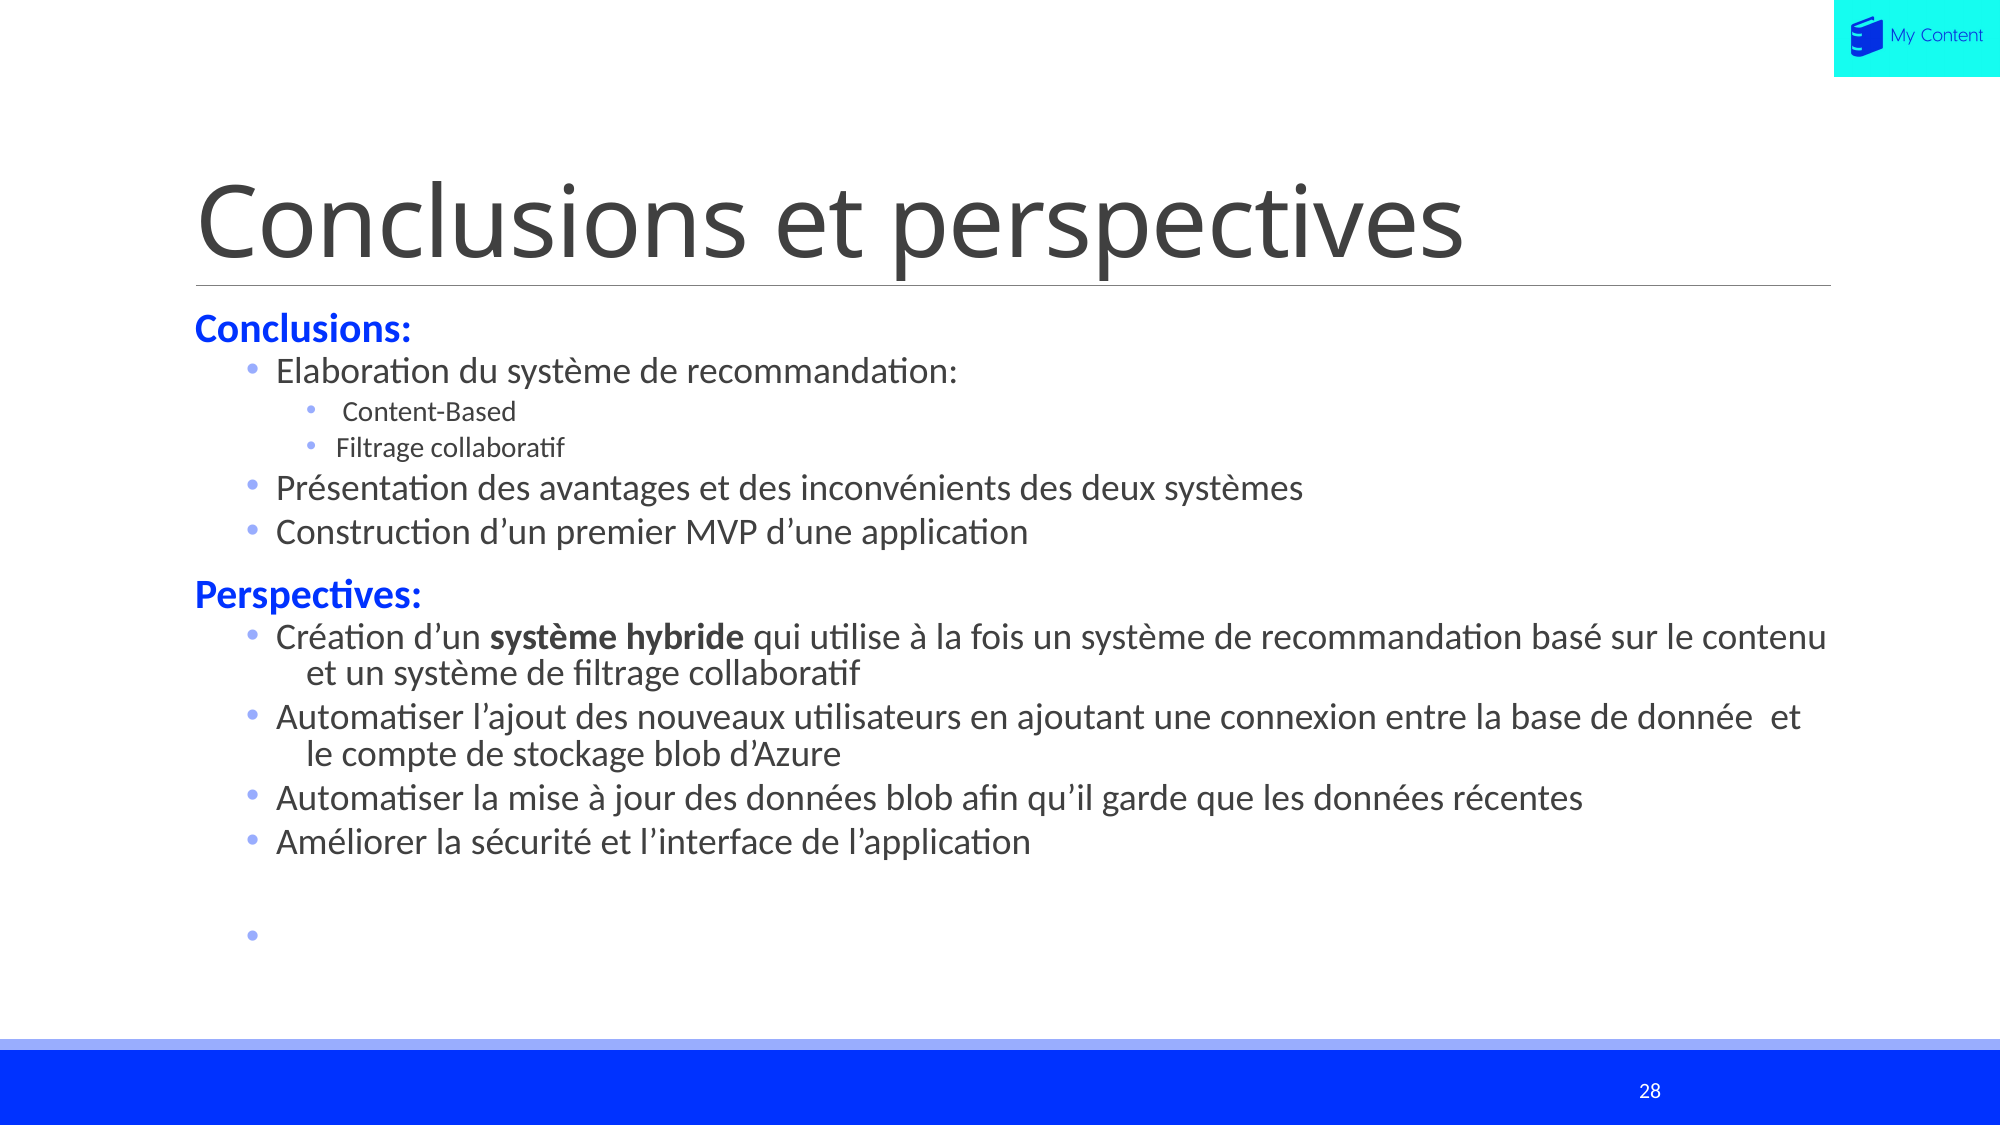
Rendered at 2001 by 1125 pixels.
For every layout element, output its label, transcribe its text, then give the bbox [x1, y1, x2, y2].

list Conclusions: Elaboration du système de recommandation: Content-Based Filtrage collaboratif Présentation des avantages et des inconvénients des deux systèmes Construction d’un premier MVP d’une application Perspectives: Création d’un système hybride qui utilise à la fois un système de recommandation basé sur le contenu et un système de filtrage collaboratif Automatiser l’ajout des nouveaux utilisateurs en ajoutant une connexion entre la base de donnée et le compte de stockage blob d’Azure Automatiser la mise à jour des données blob afin qu’il garde que les données récentes Améliorer la sécurité et l’interface de l’application [180, 302, 1831, 963]
picture [1834, 0, 2000, 77]
text_box [1624, 1059, 1840, 1120]
title Conclusions et perspectives [180, 47, 1831, 286]
